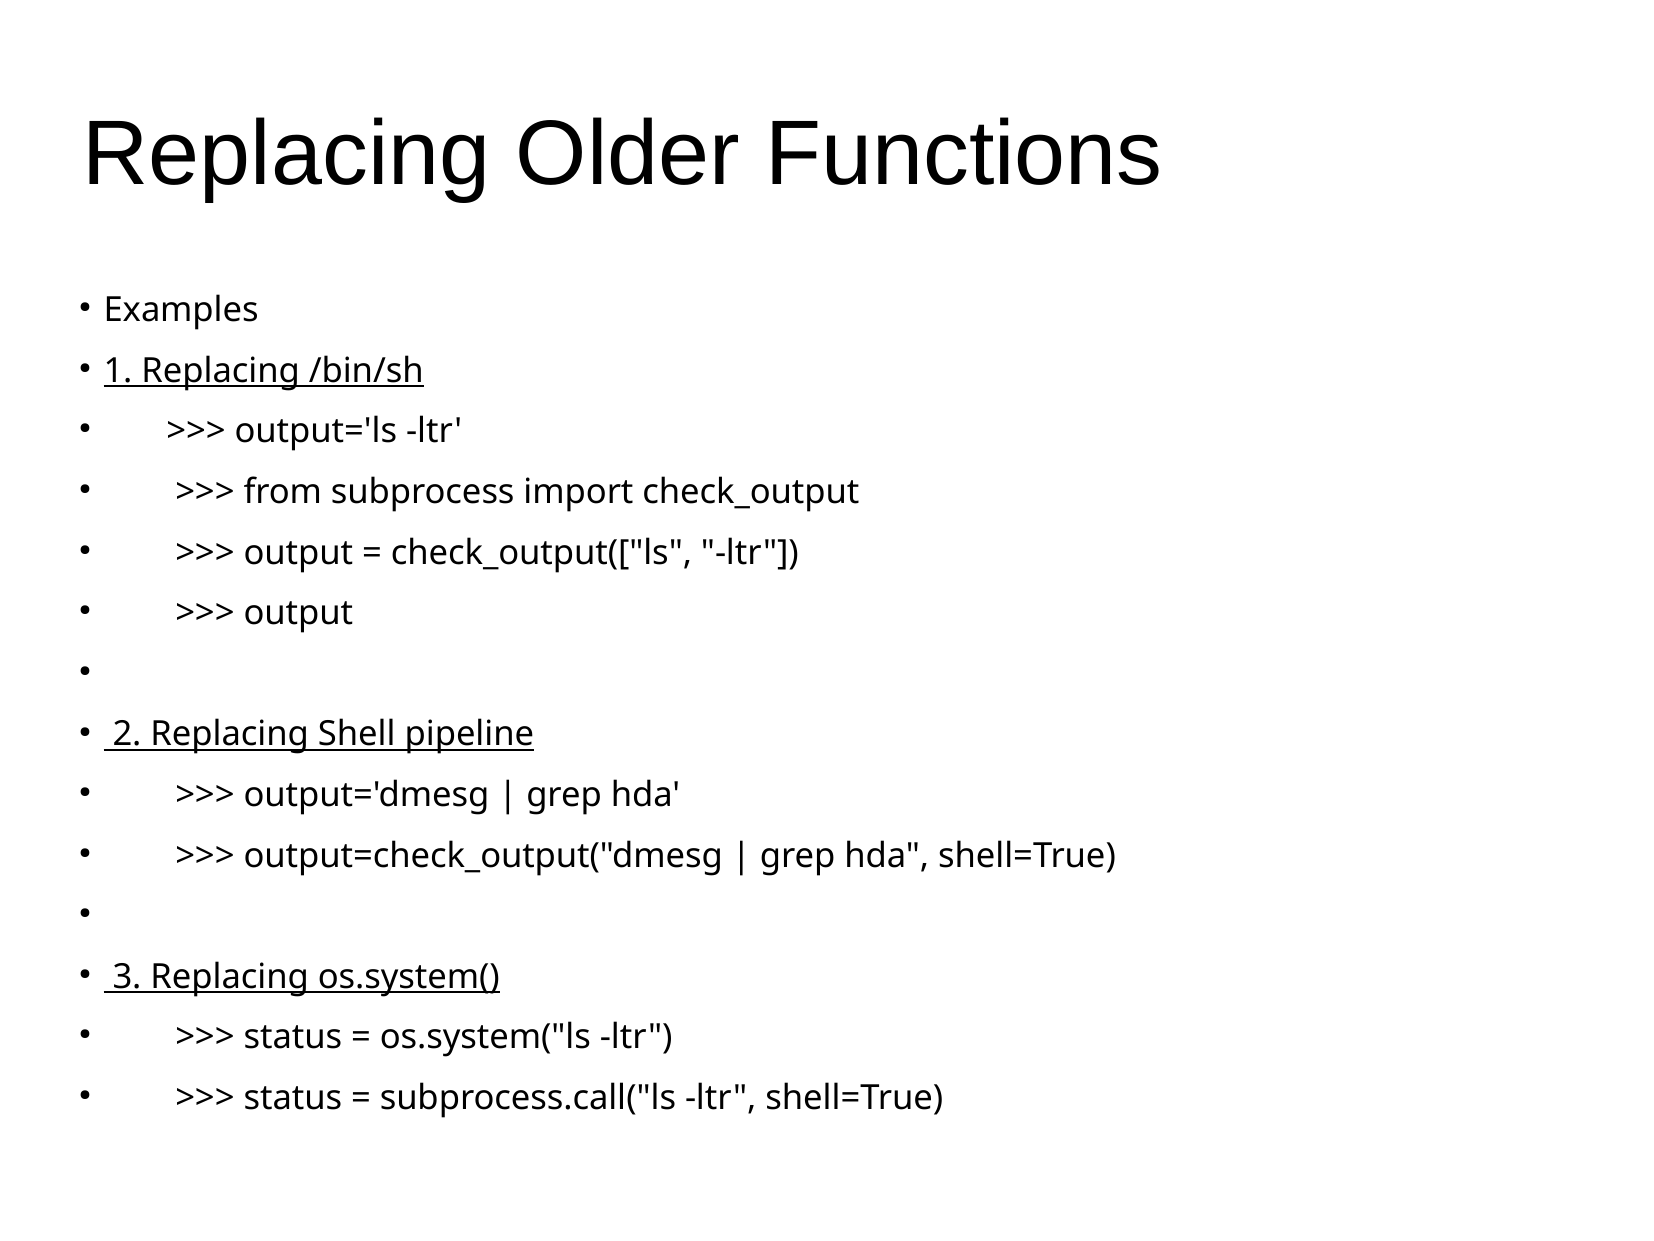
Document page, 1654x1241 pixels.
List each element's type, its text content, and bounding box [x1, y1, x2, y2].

list Examples 1. Replacing /bin/sh >>> output='ls -ltr' >>> from subprocess import check_output >>> output = check_output(["ls", "-ltr"]) >>> output 2. Replacing Shell pipeline >>> output='dmesg | grep hda' >>> output=check_output("dmesg | grep hda", shell=True) 3. Replacing os.system() >>> status = os.system("ls -ltr") >>> status = subprocess.call("ls -ltr", shell=True) [70, 284, 1560, 1134]
title Replacing Older Functions [82, 49, 1571, 257]
